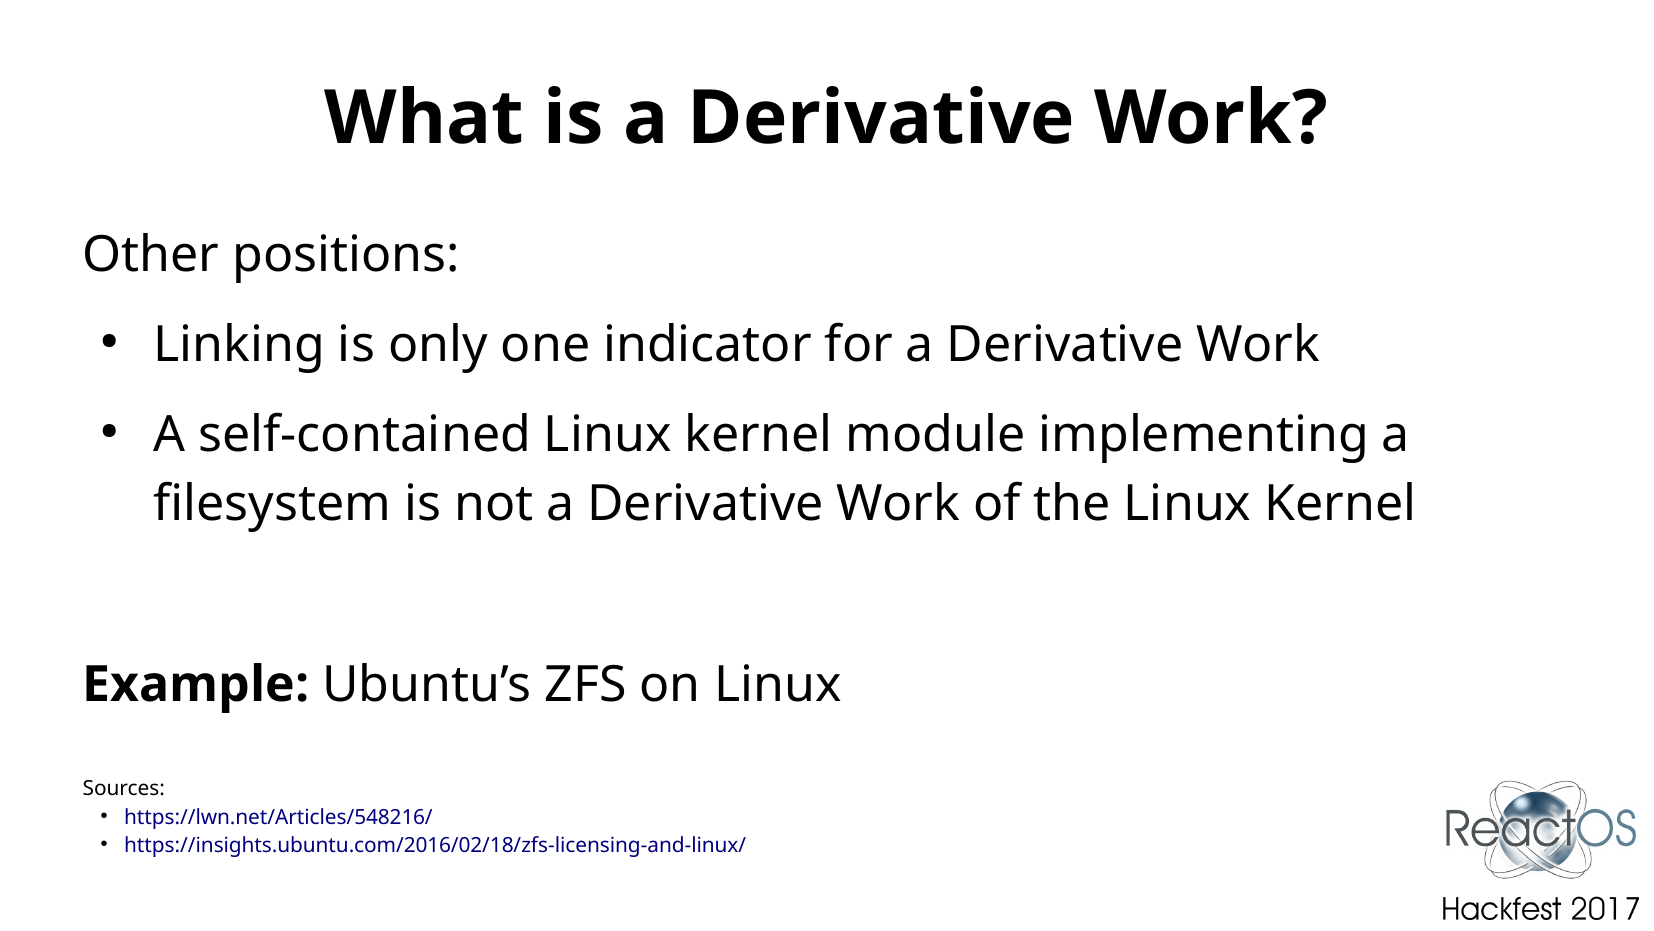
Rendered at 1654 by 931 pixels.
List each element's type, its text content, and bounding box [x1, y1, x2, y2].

picture [1440, 779, 1642, 920]
list Other positions: Linking is only one indicator for a Derivative Work A self-contained Linux kernel module implementing a filesystem is not a Derivative Work of the Linux Kernel Example: Ubuntu’s ZFS on Linux [82, 217, 1571, 758]
title What is a Derivative Work? [82, 37, 1571, 193]
list Sources: https://lwn.net/Articles/548216/ https://insights.ubuntu.com/2016/02/18/zfs-licensing-and-linux/ [82, 773, 1418, 922]
